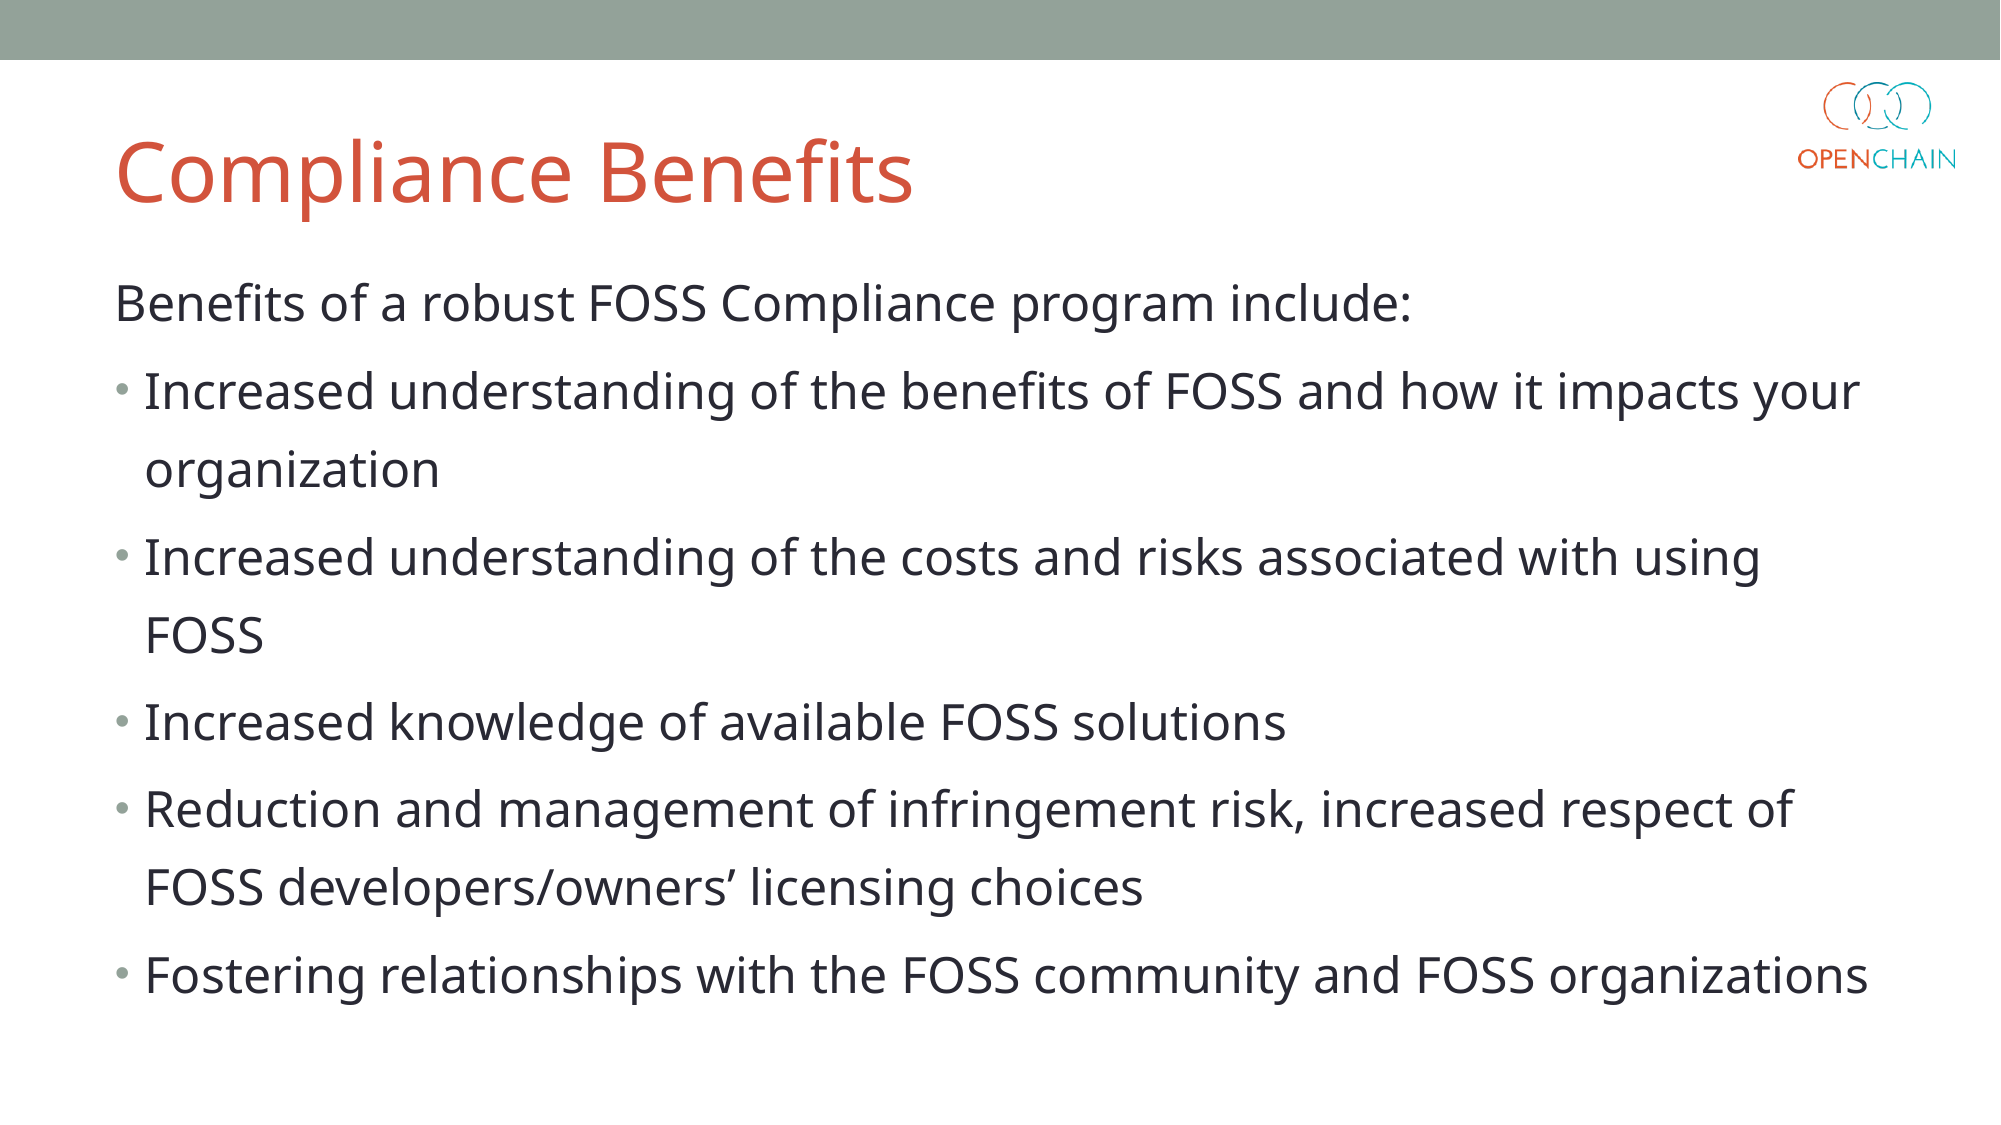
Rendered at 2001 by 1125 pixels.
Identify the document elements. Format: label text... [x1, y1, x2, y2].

list Benefits of a robust FOSS Compliance program include: Increased understanding of the benefits of FOSS and how it impacts your organization Increased understanding of the costs and risks associated with using FOSS Increased knowledge of available FOSS solutions Reduction and management of infringement risk, increased respect of FOSS developers/owners’ licensing choices Fostering relationships with the FOSS community and FOSS organizations [99, 263, 1900, 1064]
picture [1798, 82, 1955, 169]
title Compliance Benefits [99, 87, 1900, 250]
